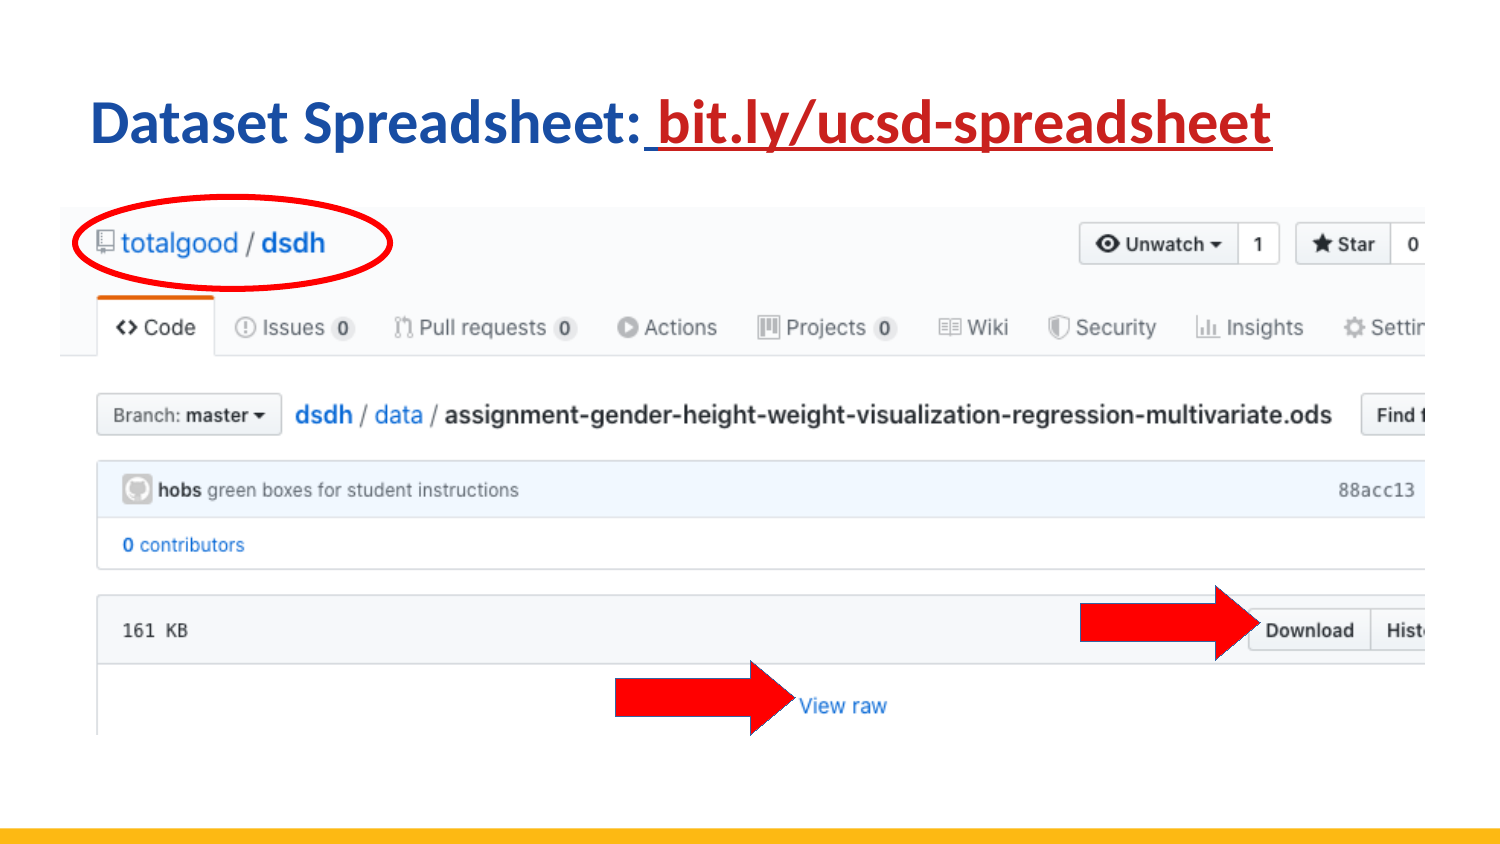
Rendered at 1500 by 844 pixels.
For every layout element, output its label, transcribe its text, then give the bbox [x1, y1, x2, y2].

picture [60, 207, 1425, 736]
text_box [615, 660, 796, 736]
text_box [1080, 585, 1261, 661]
picture [79, 207, 386, 285]
title Dataset Spreadsheet: bit.ly/ucsd-spreadsheet [75, 0, 1425, 197]
